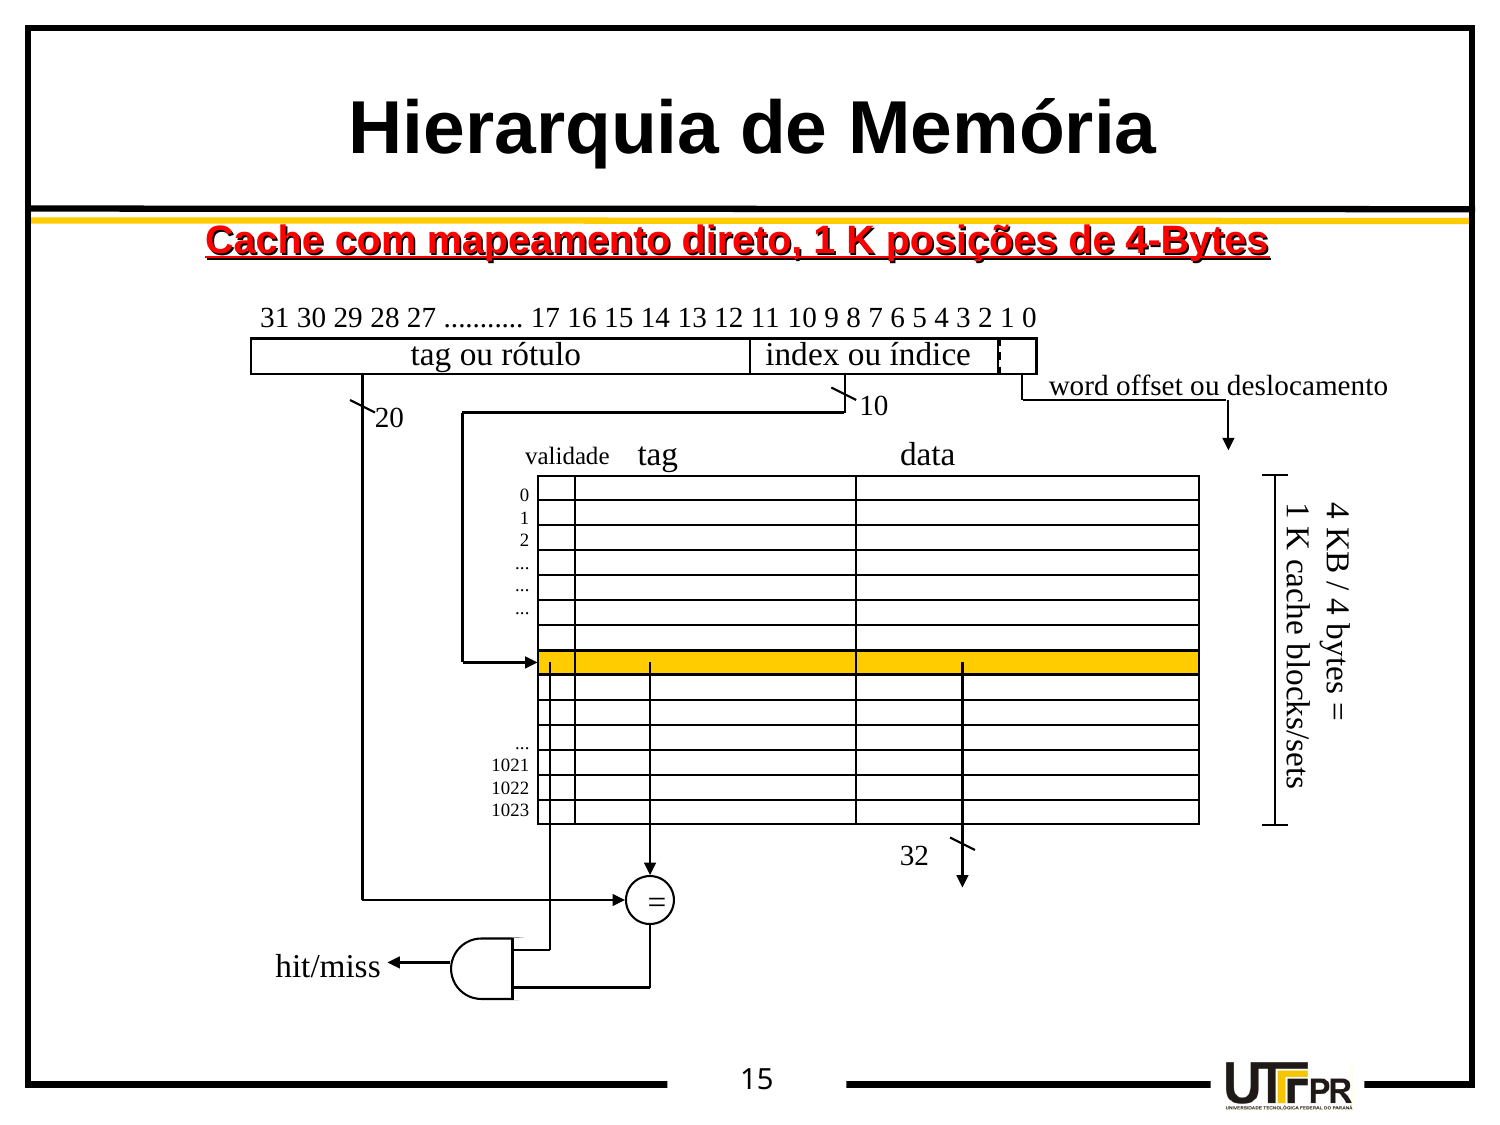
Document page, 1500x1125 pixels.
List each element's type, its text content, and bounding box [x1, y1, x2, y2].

text_box = [625, 876, 674, 925]
title Hierarquia de Memória [29, 85, 1477, 180]
text_box tag [622, 424, 694, 480]
text_box [545, 651, 574, 674]
text_box [576, 651, 855, 674]
text_box index ou índice [750, 324, 987, 380]
text_box validade [510, 432, 622, 478]
text_box 20 [359, 391, 420, 441]
text_box 10 [844, 378, 904, 429]
text_box hit/miss [260, 937, 396, 992]
text_box 4 KB / 4 bytes = 1 K cache blocks/sets [1272, 487, 1368, 805]
text_box data [885, 424, 971, 480]
list Cache com mapeamento direto, 1 K posições de 4-Bytes [99, 215, 1375, 303]
text_box [857, 651, 1198, 674]
text_box [514, 989, 588, 1000]
text_box 31 30 29 28 27 ........... 17 16 15 14 13 12 11 10 9 8 7 6 5 4 3 2 1 0 [245, 291, 1053, 341]
text_box [514, 937, 588, 986]
text_box tag ou rótulo [395, 324, 597, 380]
text_box word offset ou deslocamento [1033, 359, 1405, 409]
text_box 32 [884, 828, 945, 879]
picture [1225, 1062, 1353, 1110]
text_box 0 1 2 ... ... ... ... 1021 1022 1023 [476, 475, 545, 828]
text_box [512, 937, 549, 949]
